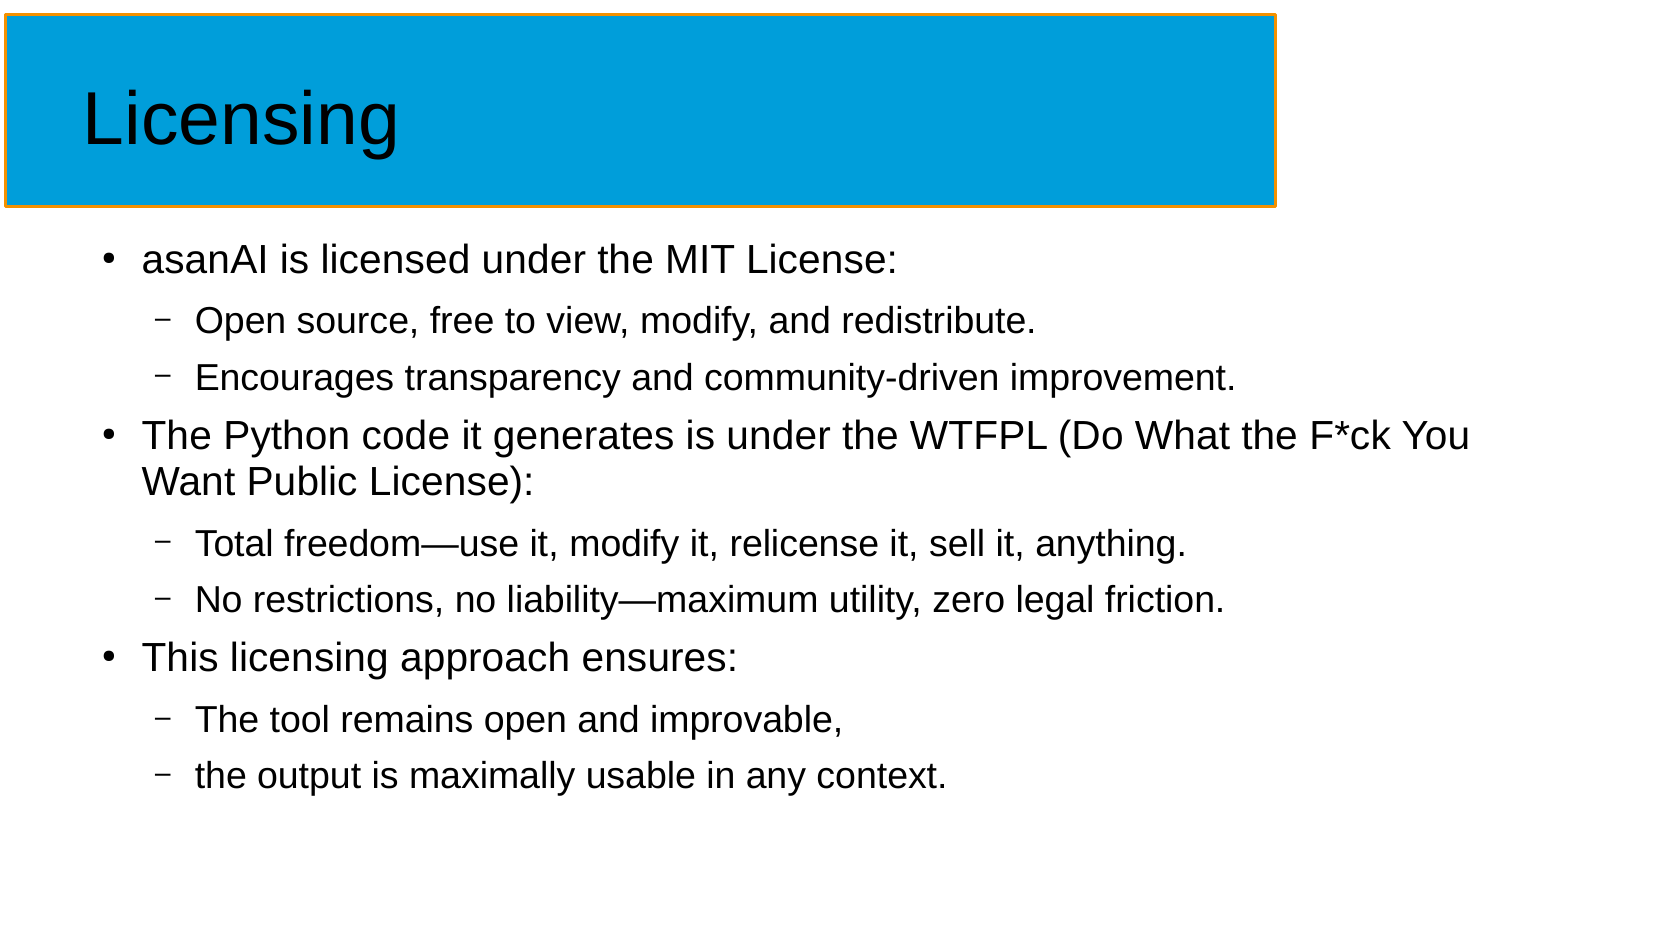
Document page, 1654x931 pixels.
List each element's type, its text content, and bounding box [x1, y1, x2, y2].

title Licensing [82, 44, 1235, 192]
list asanAI is licensed under the MIT License: Open source, free to view, modify, and redistribute. Encourages transparency and community-driven improvement. The Python code it generates is under the WTFPL (Do What the F*ck You Want Public License): Total freedom—use it, modify it, relicense it, sell it, anything. No restrictions, no liability—maximum utility, zero legal friction. This licensing approach ensures: The tool remains open and improvable, the output is maximally usable in any context. [88, 236, 1565, 798]
